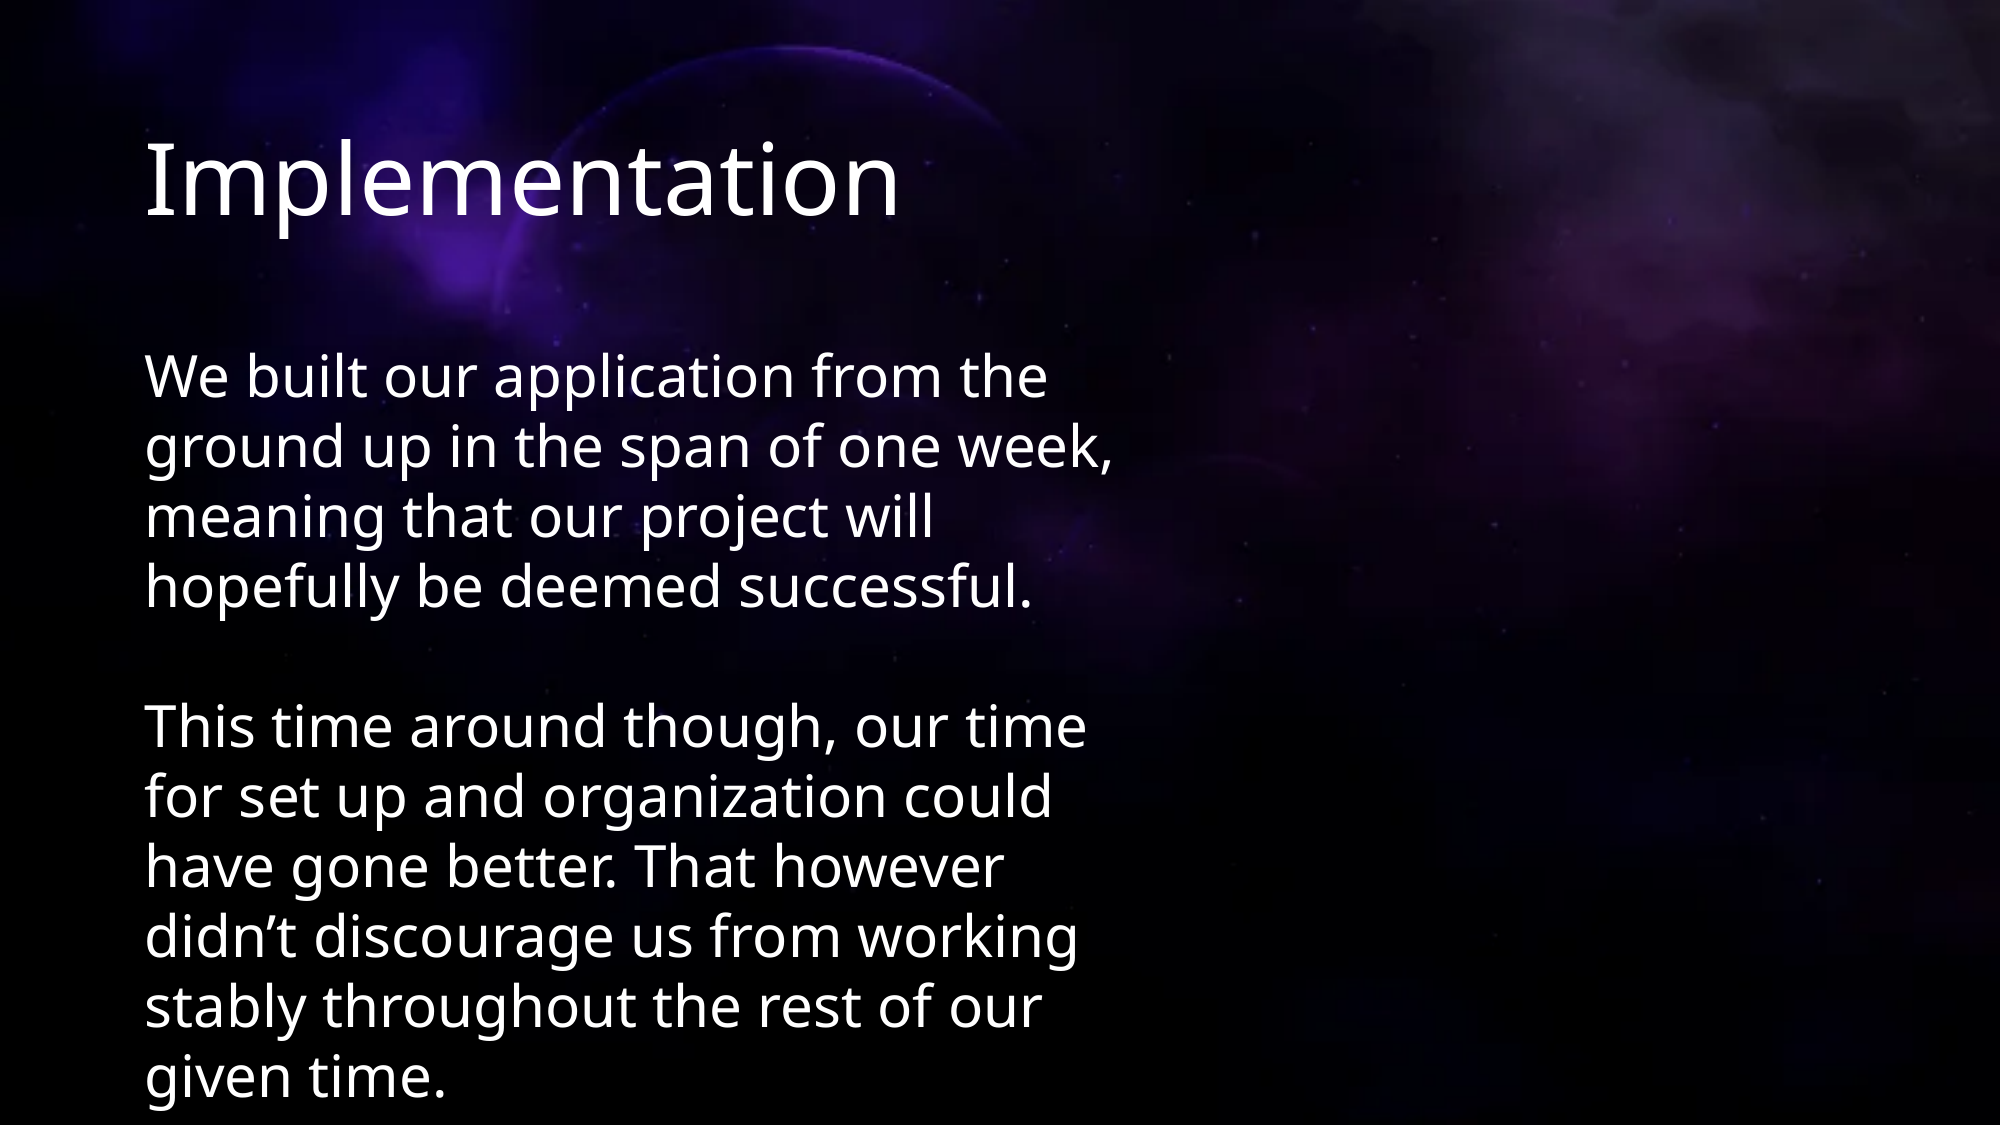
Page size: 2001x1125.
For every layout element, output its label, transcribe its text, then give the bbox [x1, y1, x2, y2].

text_box We built our application from the ground up in the span of one week, meaning that our project will hopefully be deemed successful. This time around though, our time for set up and organization could have gone better. That however didn’t discourage us from working stably throughout the rest of our given time. [129, 331, 1142, 1054]
text_box Implementation [129, 107, 951, 245]
picture [0, 0, 2000, 1125]
